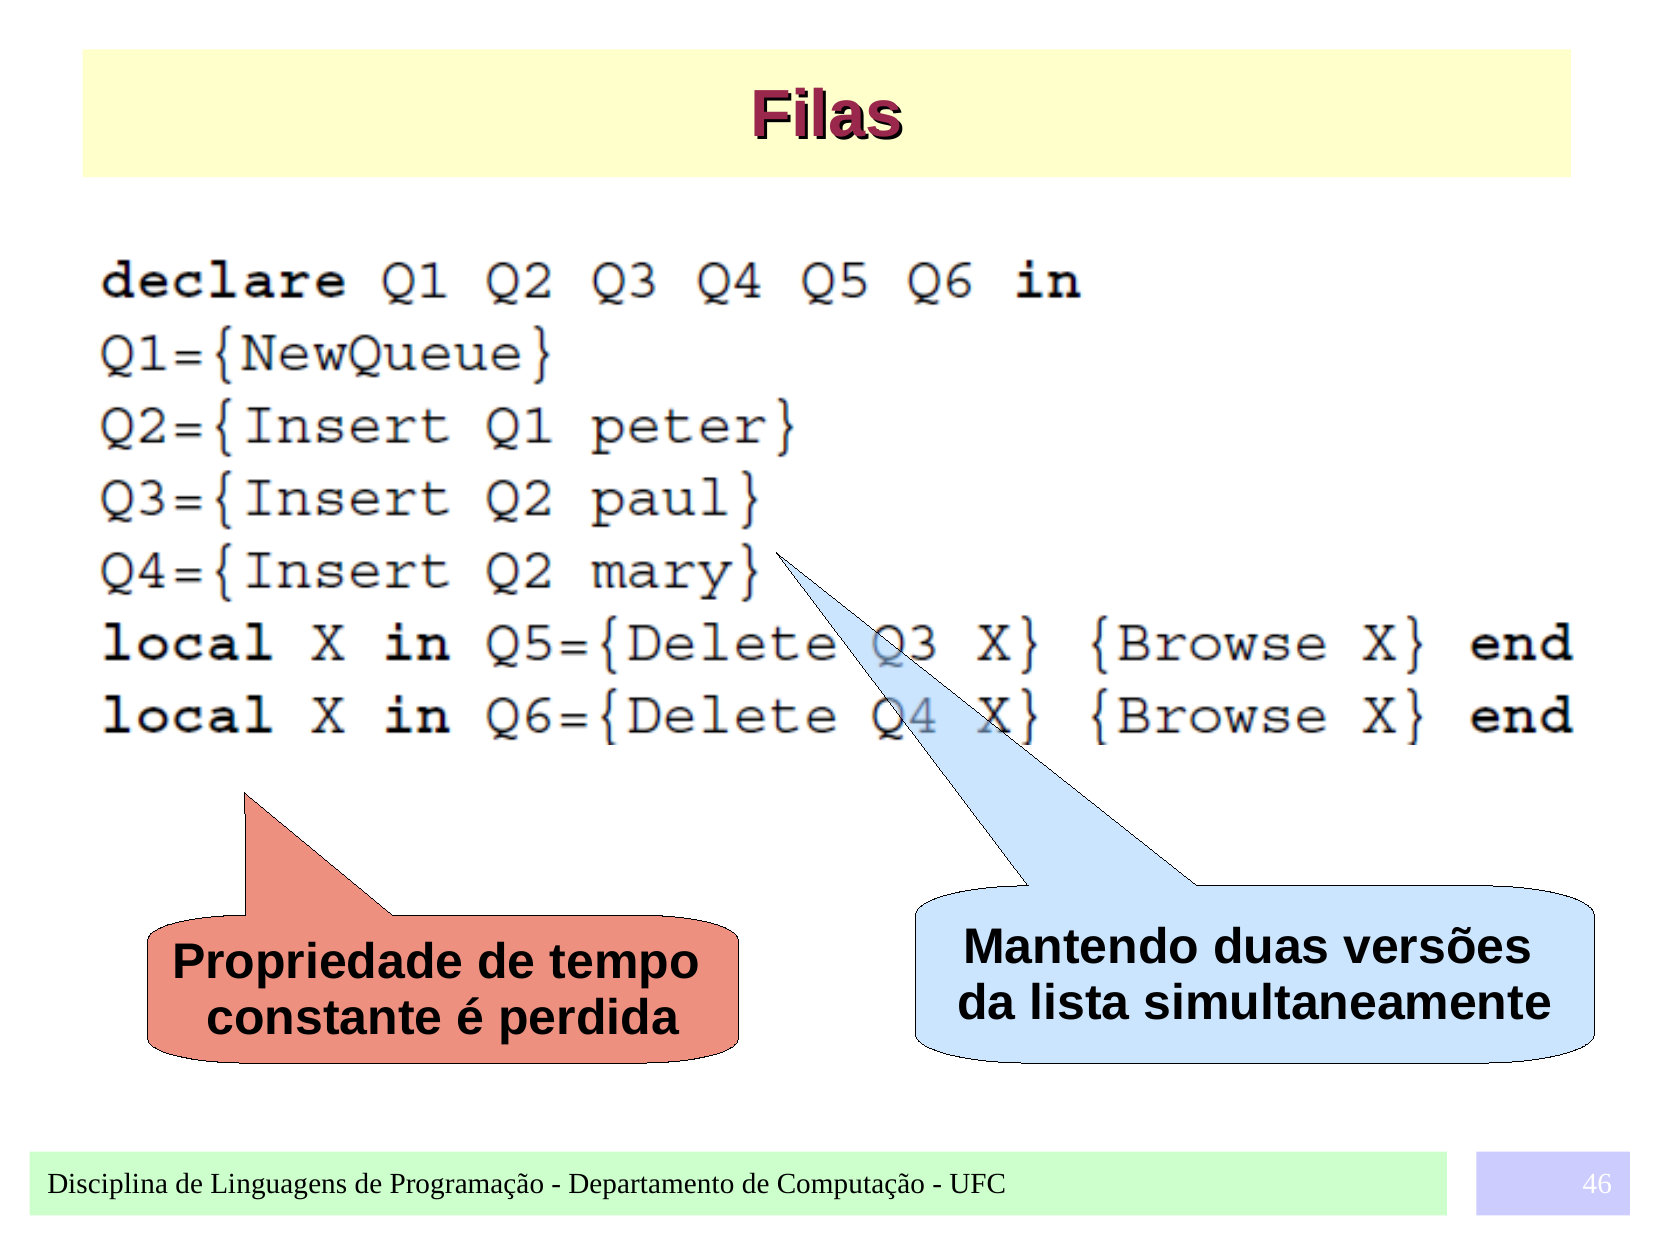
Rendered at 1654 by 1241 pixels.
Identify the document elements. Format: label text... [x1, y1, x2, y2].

title Filas [82, 49, 1571, 178]
text_box Mantendo duas versões da lista simultaneamente [776, 552, 1595, 1064]
text_box Propriedade de tempo constante é perdida [147, 792, 739, 1064]
picture [88, 242, 1581, 745]
